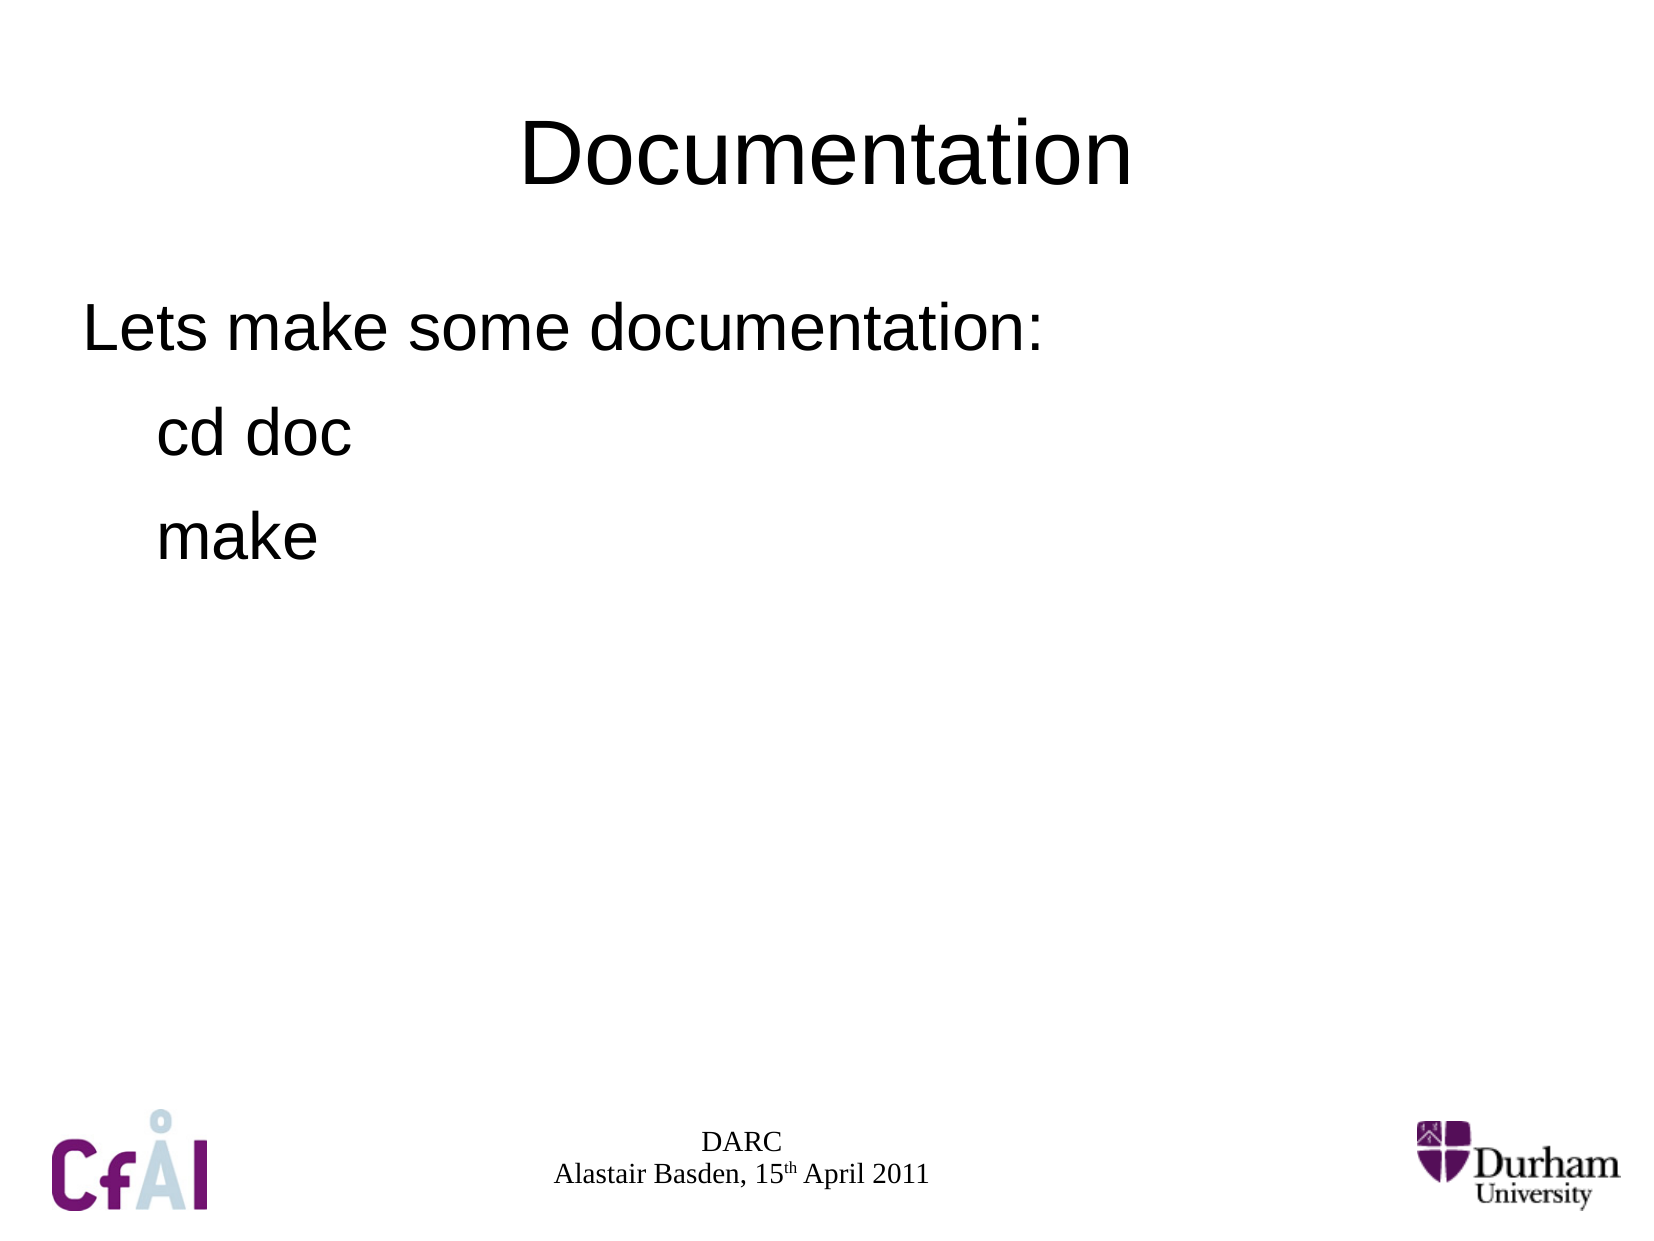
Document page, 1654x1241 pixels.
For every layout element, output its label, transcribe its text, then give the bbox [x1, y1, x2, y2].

picture [1417, 1121, 1621, 1211]
list Lets make some documentation: cd doc make [82, 290, 1571, 1109]
title Documentation [82, 49, 1571, 257]
picture [52, 1109, 207, 1211]
